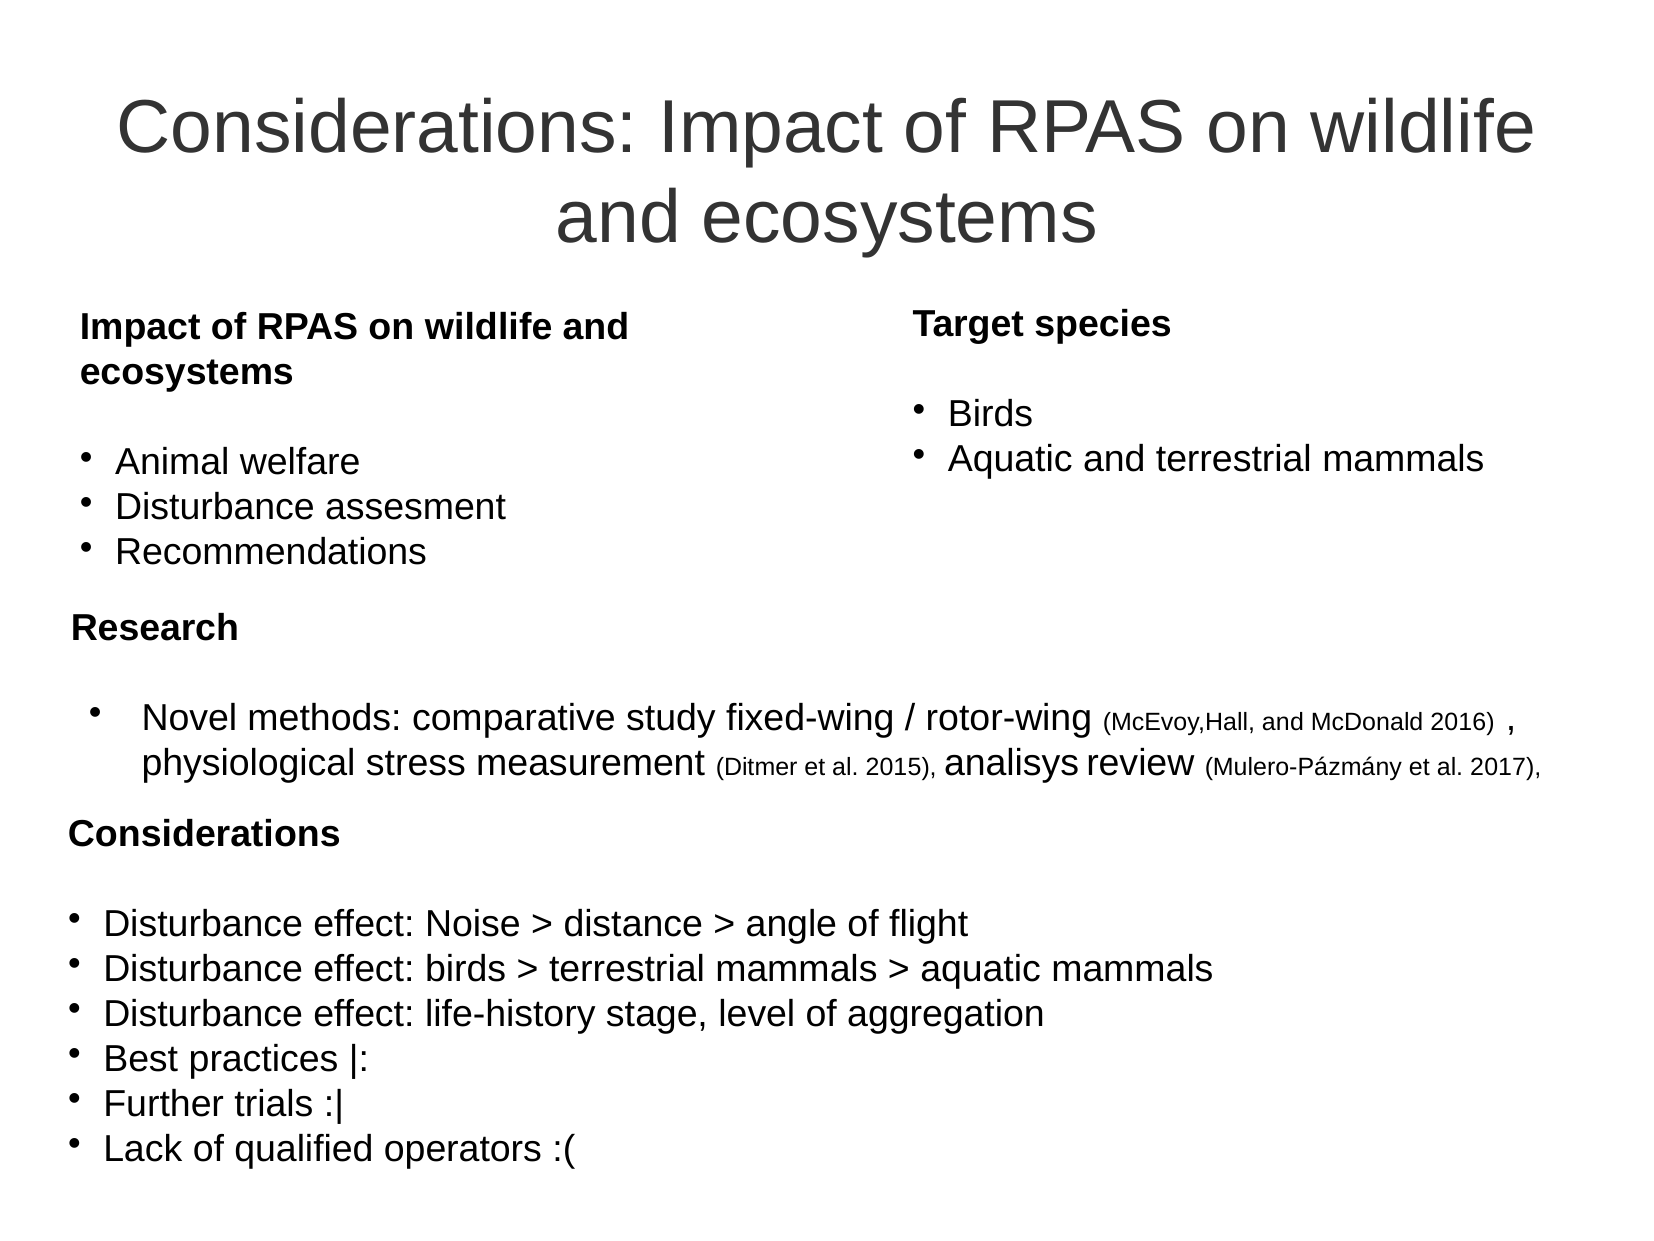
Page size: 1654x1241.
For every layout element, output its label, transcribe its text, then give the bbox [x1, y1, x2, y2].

text_box Considerations: Impact of RPAS on wildlife and ecosystems [82, 63, 1571, 271]
text_box Considerations Disturbance effect: Noise > distance > angle of flight Disturbance effect: birds > terrestrial mammals > aquatic mammals Disturbance effect: life-history stage, level of aggregation Best practices |: Further trials :| Lack of qualified operators :( [53, 801, 1548, 1096]
text_box Target species Birds Aquatic and terrestrial mammals [897, 292, 1654, 433]
text_box Impact of RPAS on wildlife and ecosystems Animal welfare Disturbance assesment Recommendations [64, 294, 833, 589]
text_box Research Novel methods: comparative study fixed-wing / rotor-wing (McEvoy,Hall, and McDonald 2016) , physiological stress measurement (Ditmer et al. 2015), analisys review (Mulero-Pázmány et al. 2017), [70, 557, 1595, 842]
